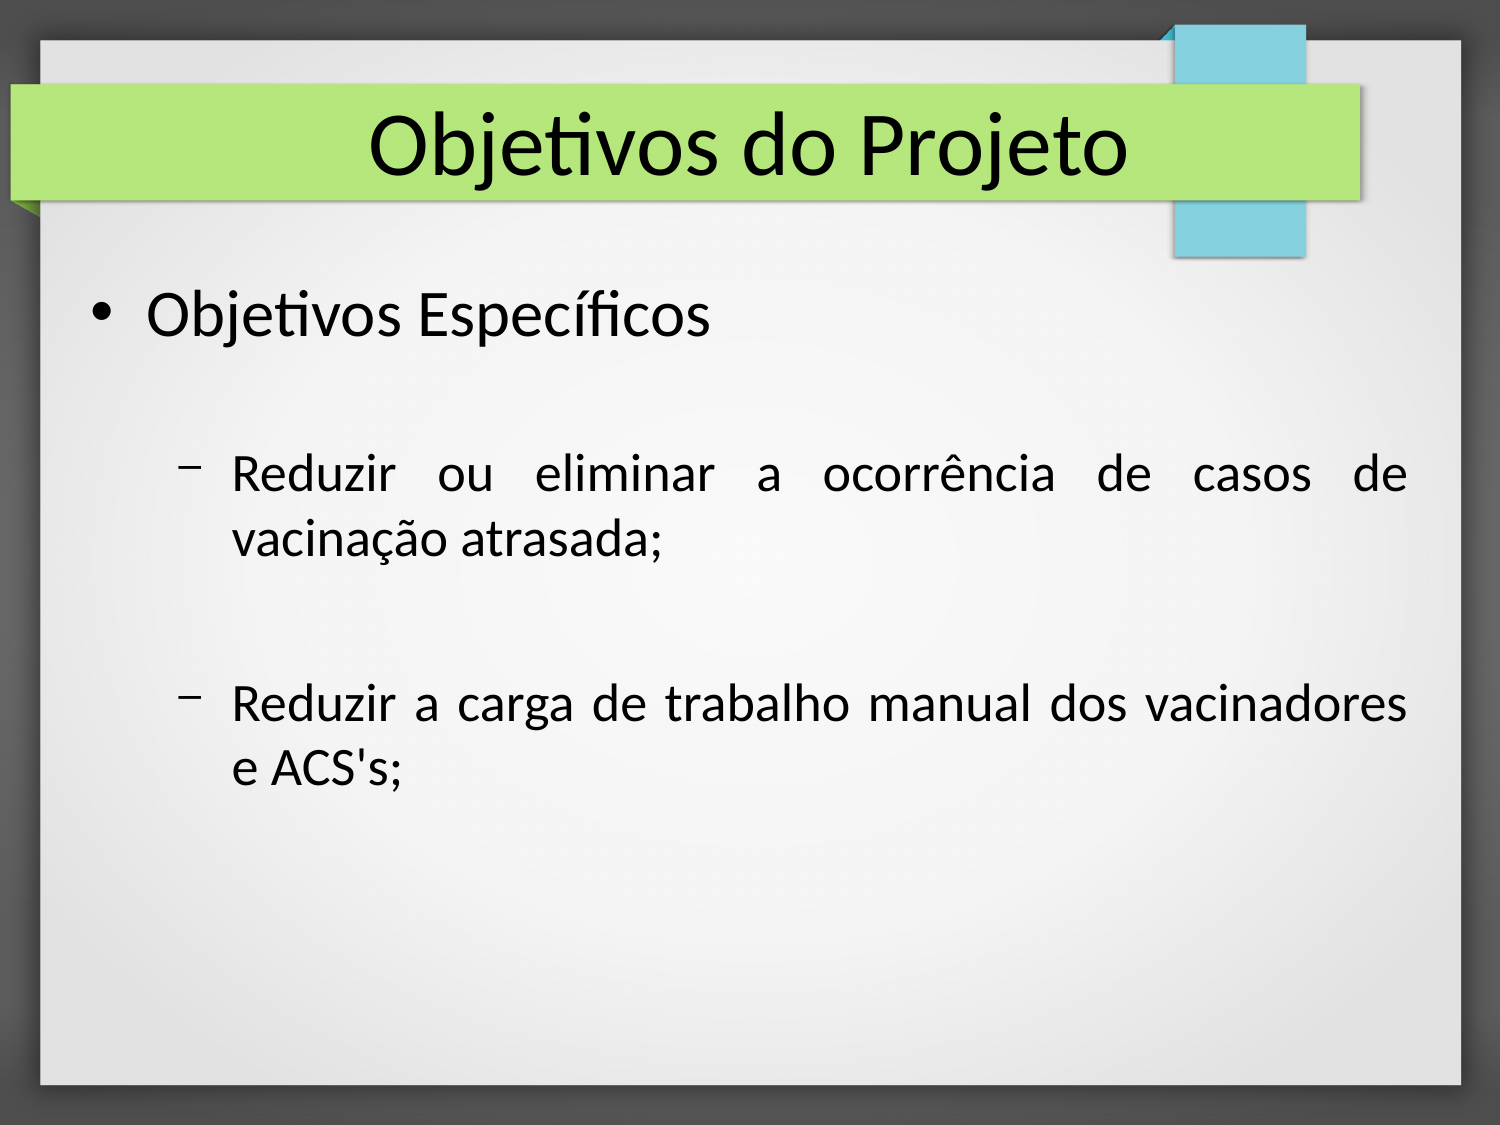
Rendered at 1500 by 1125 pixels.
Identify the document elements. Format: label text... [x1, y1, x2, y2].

picture [0, 0, 1500, 1125]
list Objetivos Específicos Reduzir ou eliminar a ocorrência de casos de vacinação atrasada; Reduzir a carga de trabalho manual dos vacinadores e ACS's; [75, 262, 1425, 1005]
title Objetivos do Projeto [75, 45, 1425, 233]
